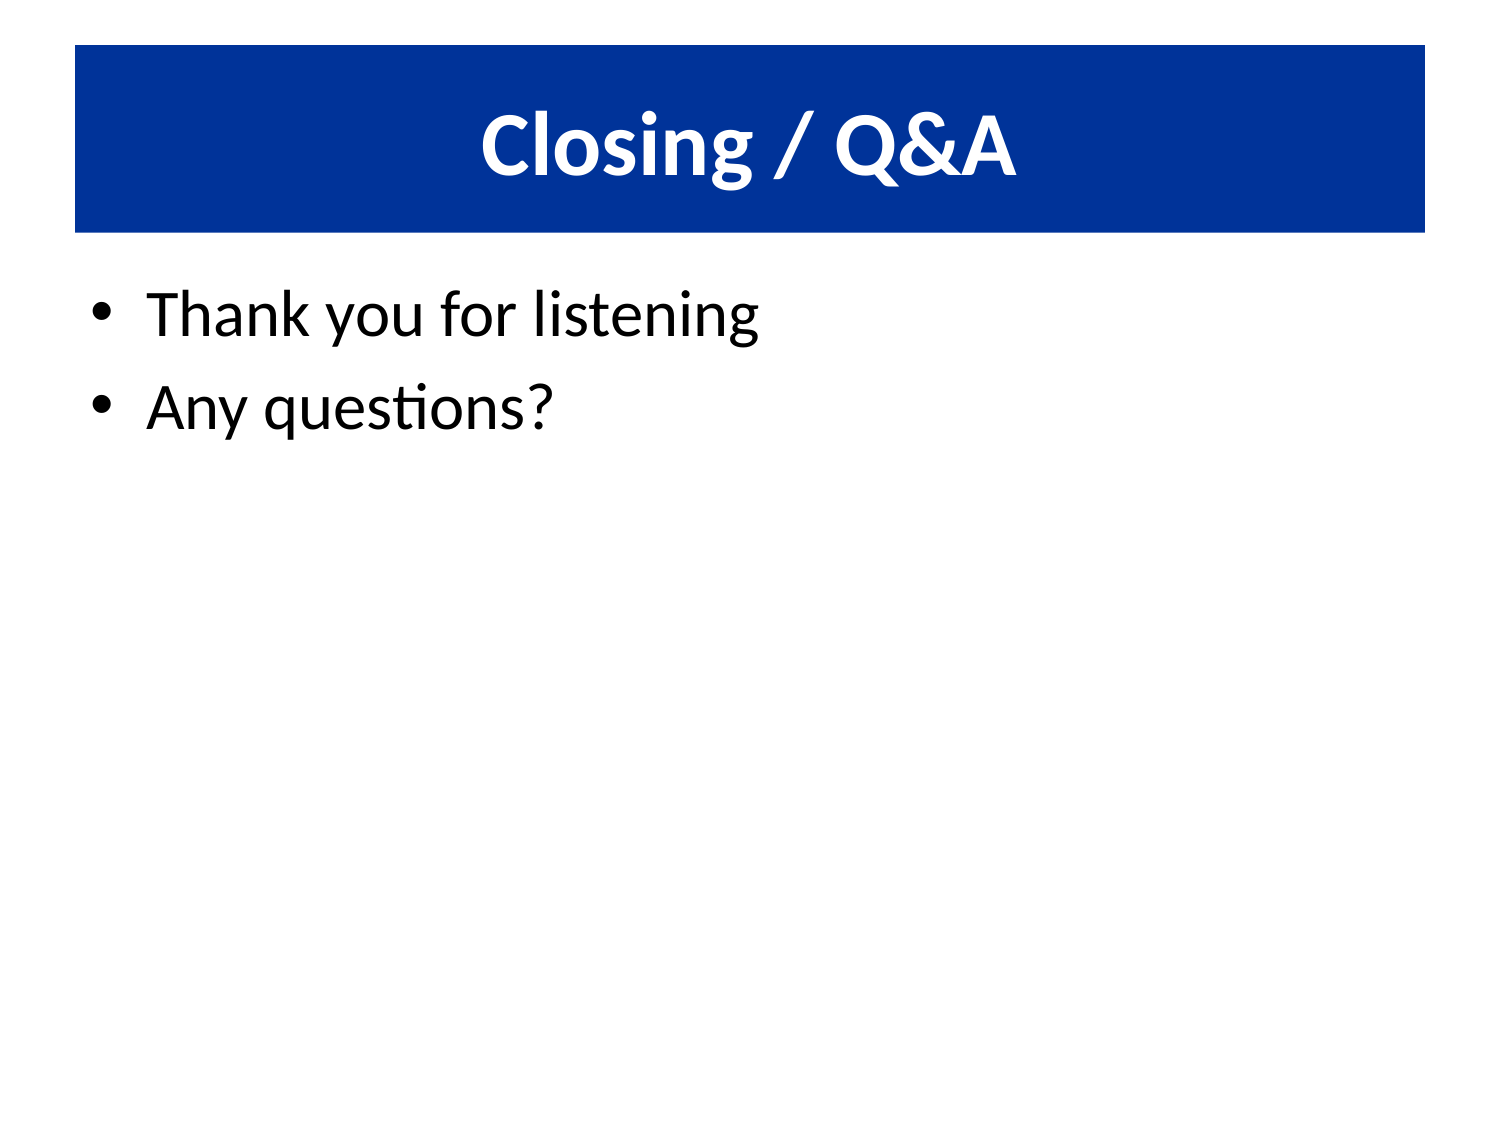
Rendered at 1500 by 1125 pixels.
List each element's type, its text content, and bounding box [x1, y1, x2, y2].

title Closing / Q&A [75, 45, 1425, 233]
list Thank you for listening Any questions? [75, 262, 1425, 1005]
